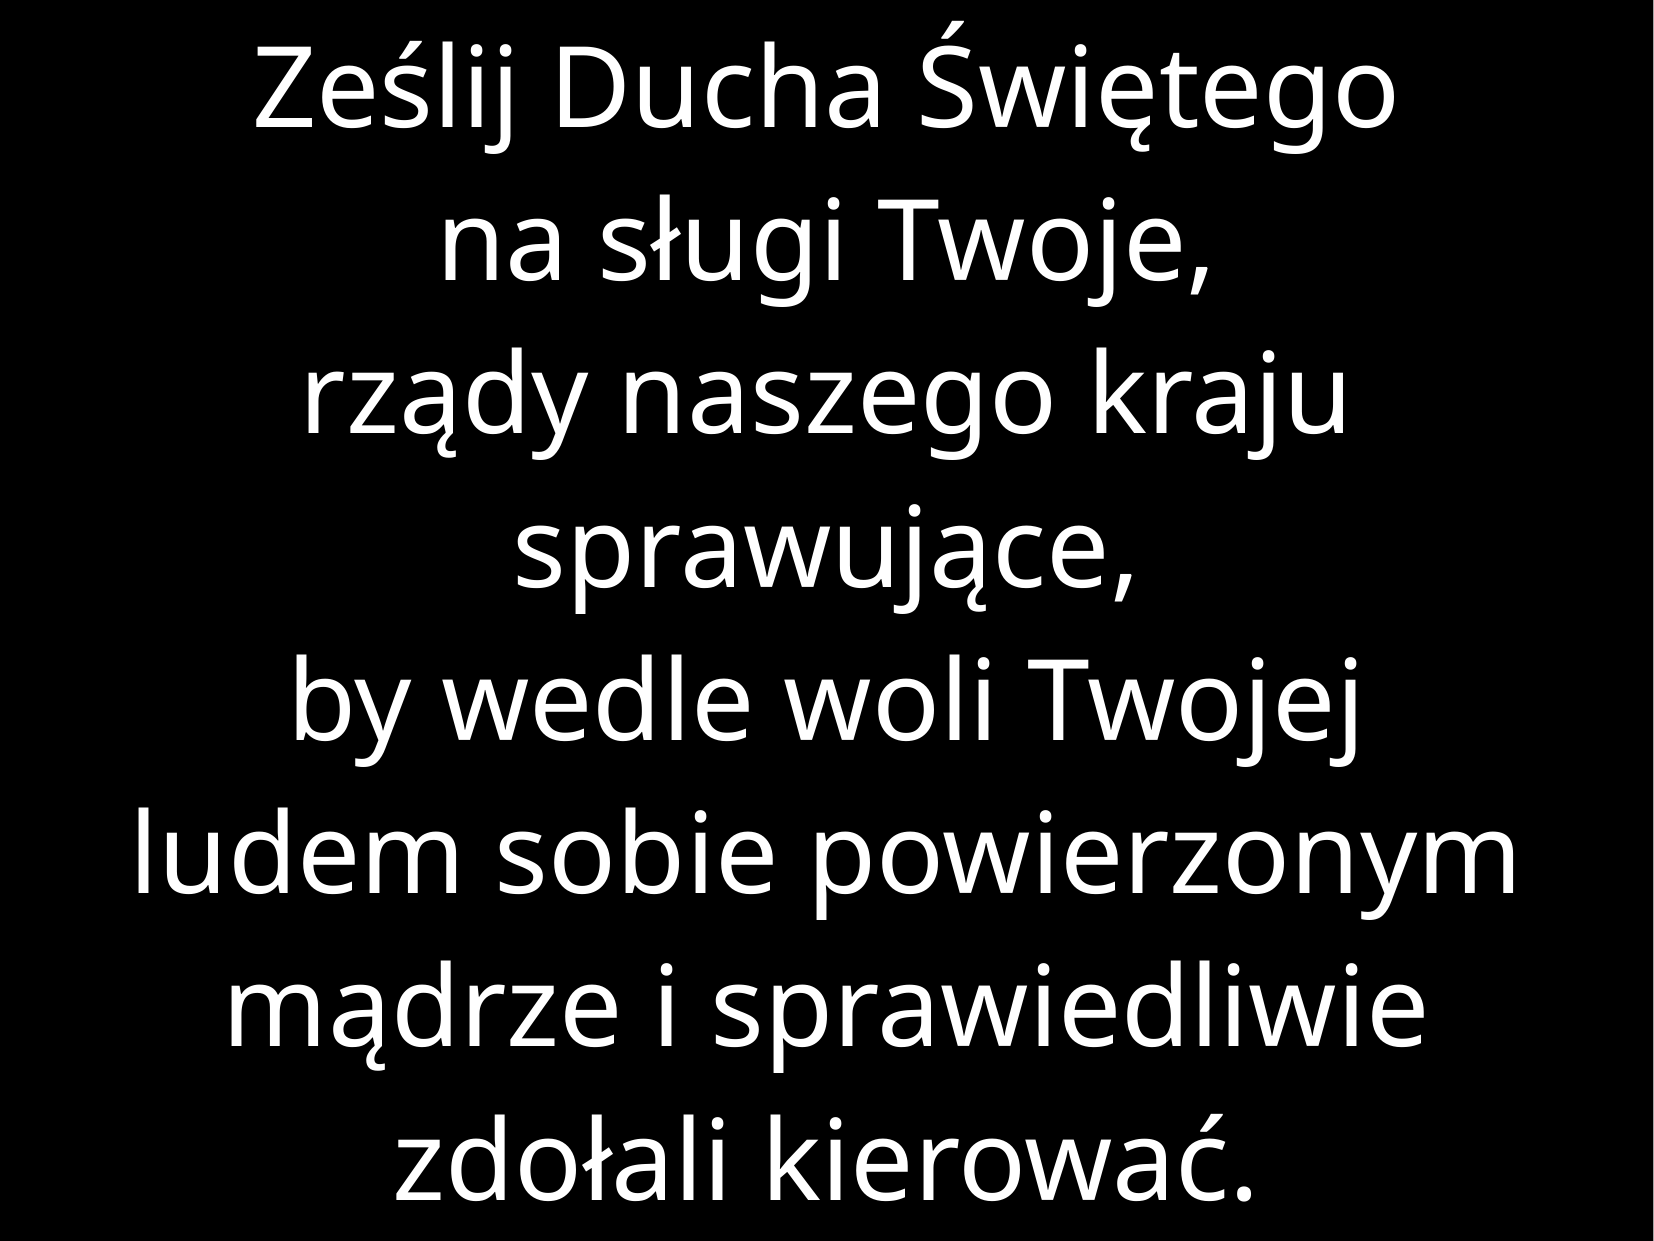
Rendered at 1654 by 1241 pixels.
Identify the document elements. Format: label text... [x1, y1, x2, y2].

title Ześlij Ducha Świętego na sługi Twoje, rządy naszego kraju sprawujące, by wedle woli Twojej ludem sobie powierzonym mądrze i sprawiedliwie zdołali kierować. [0, 0, 1654, 1241]
